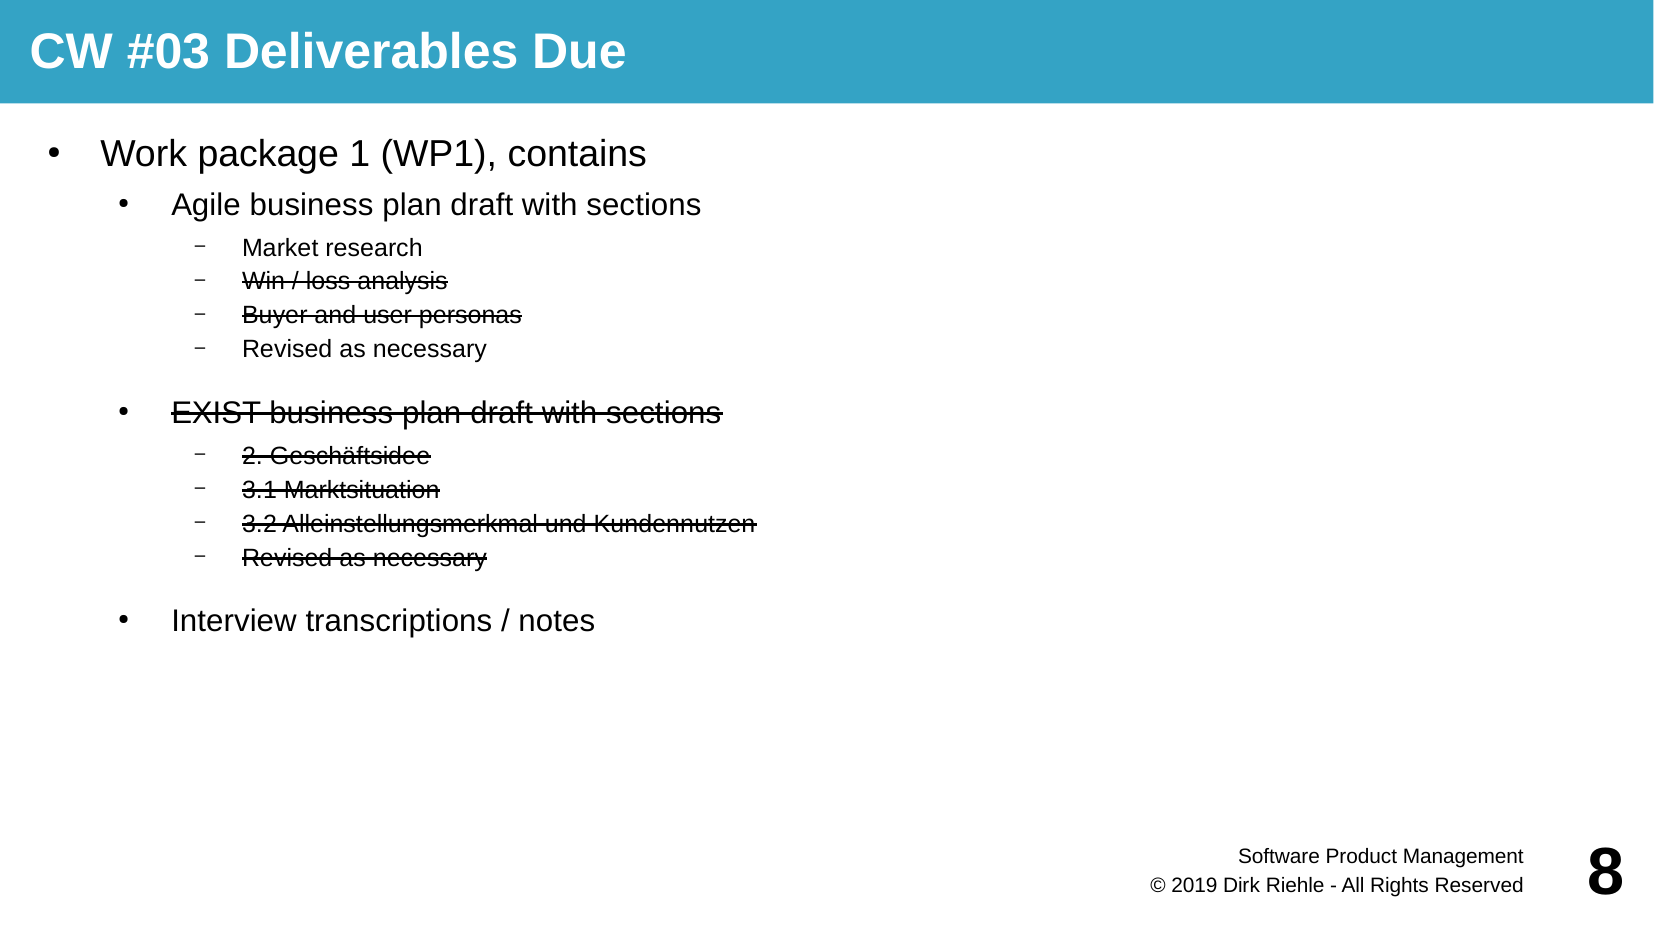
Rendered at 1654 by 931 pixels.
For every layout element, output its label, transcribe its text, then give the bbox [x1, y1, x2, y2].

list Work package 1 (WP1), contains Agile business plan draft with sections Market research Win / loss analysis Buyer and user personas Revised as necessary EXIST business plan draft with sections 2. Geschäftsidee 3.1 Marktsituation 3.2 Alleinstellungsmerkmal und Kundennutzen Revised as necessary Interview transcriptions / notes [29, 132, 1625, 813]
title CW #03 Deliverables Due [0, 0, 1654, 104]
